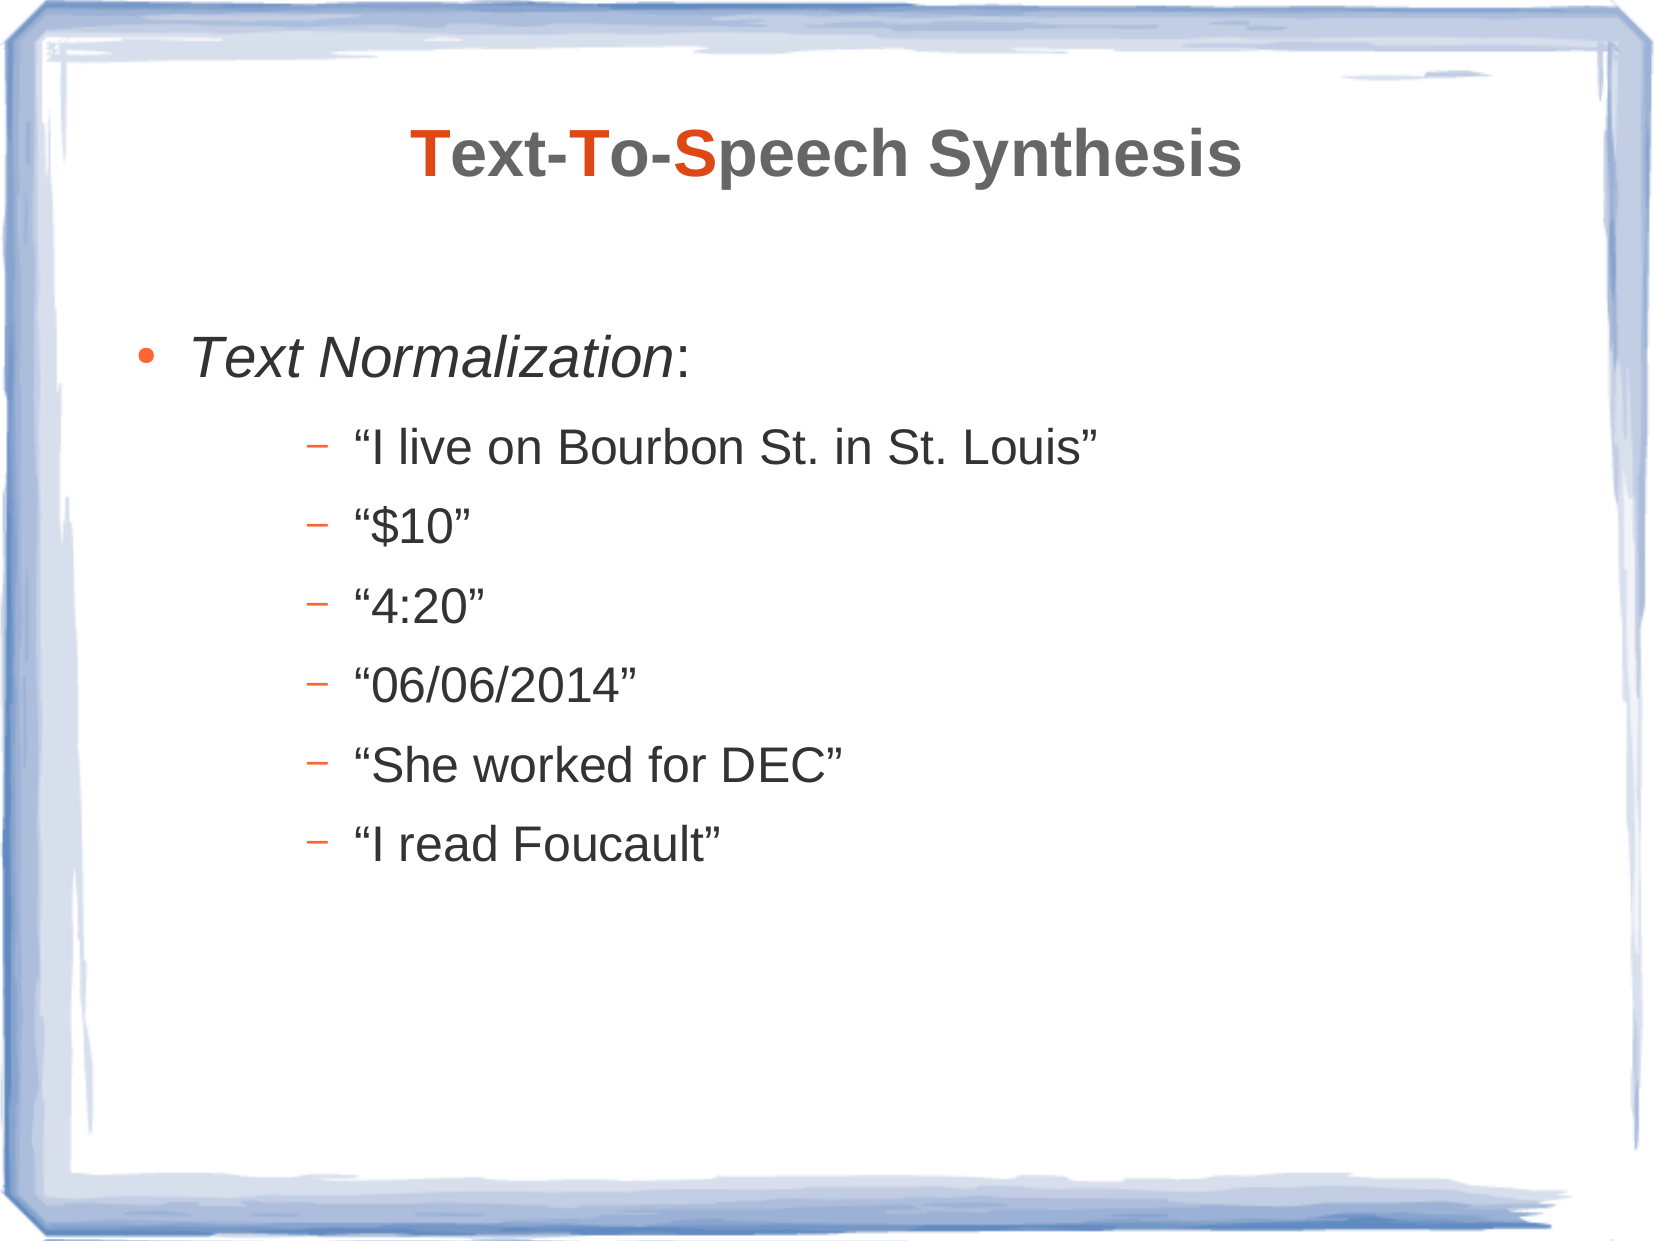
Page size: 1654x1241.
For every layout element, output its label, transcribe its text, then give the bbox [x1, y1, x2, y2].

title Text-To-Speech Synthesis [82, 49, 1571, 257]
list Text Normalization: “I live on Bourbon St. in St. Louis” “$10” “4:20” “06/06/2014” “She worked for DEC” “I read Foucault” [118, 324, 1571, 1045]
picture [0, 0, 1654, 1241]
